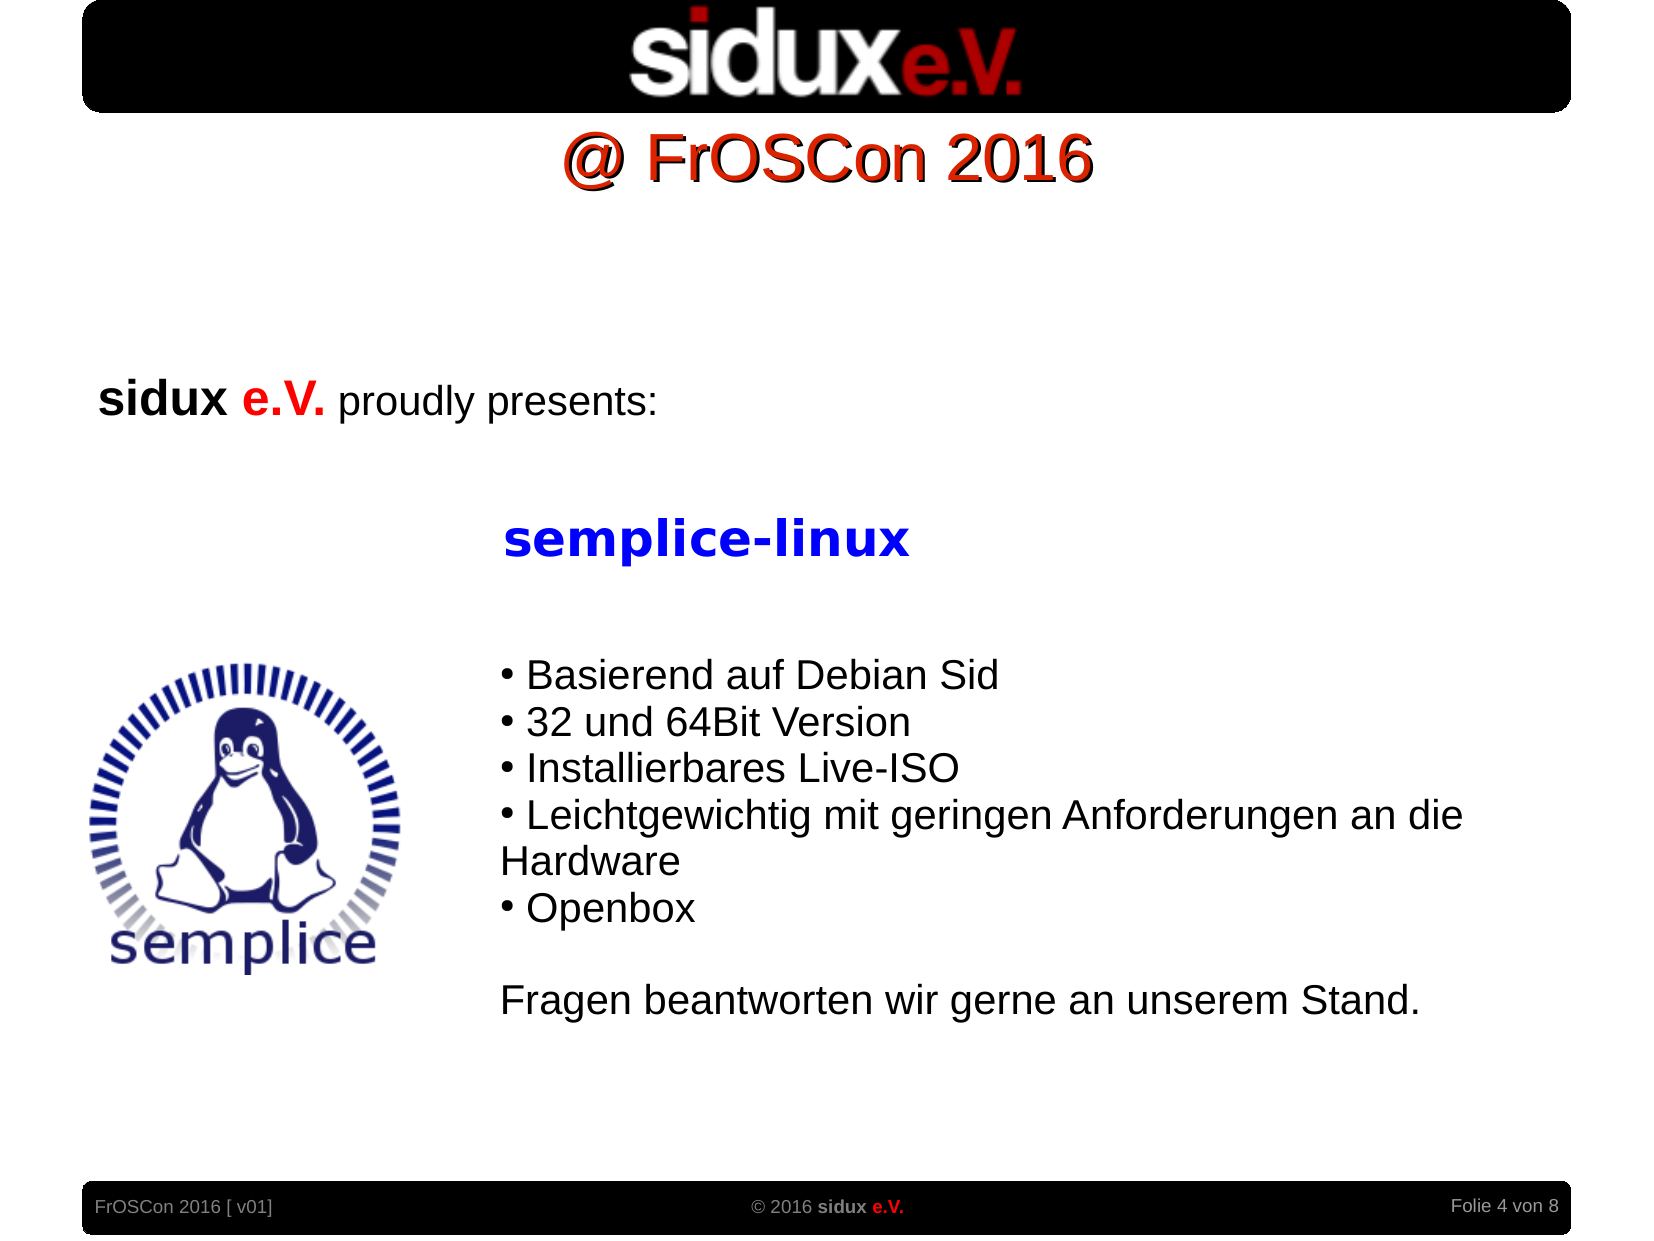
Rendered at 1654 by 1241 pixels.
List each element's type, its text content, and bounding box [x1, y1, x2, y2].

picture [609, 0, 1028, 110]
picture [88, 661, 402, 975]
text_box @ FrOSCon 2016 [82, 112, 1571, 213]
text_box sidux e.V. proudly presents: semplice-linux Basierend auf Debian Sid 32 und 64Bit Version Installierbares Live-ISO Leichtgewichtig mit geringen Anforderungen an die Hardware Openbox Fragen beantworten wir gerne an unserem Stand. [82, 224, 1571, 1170]
